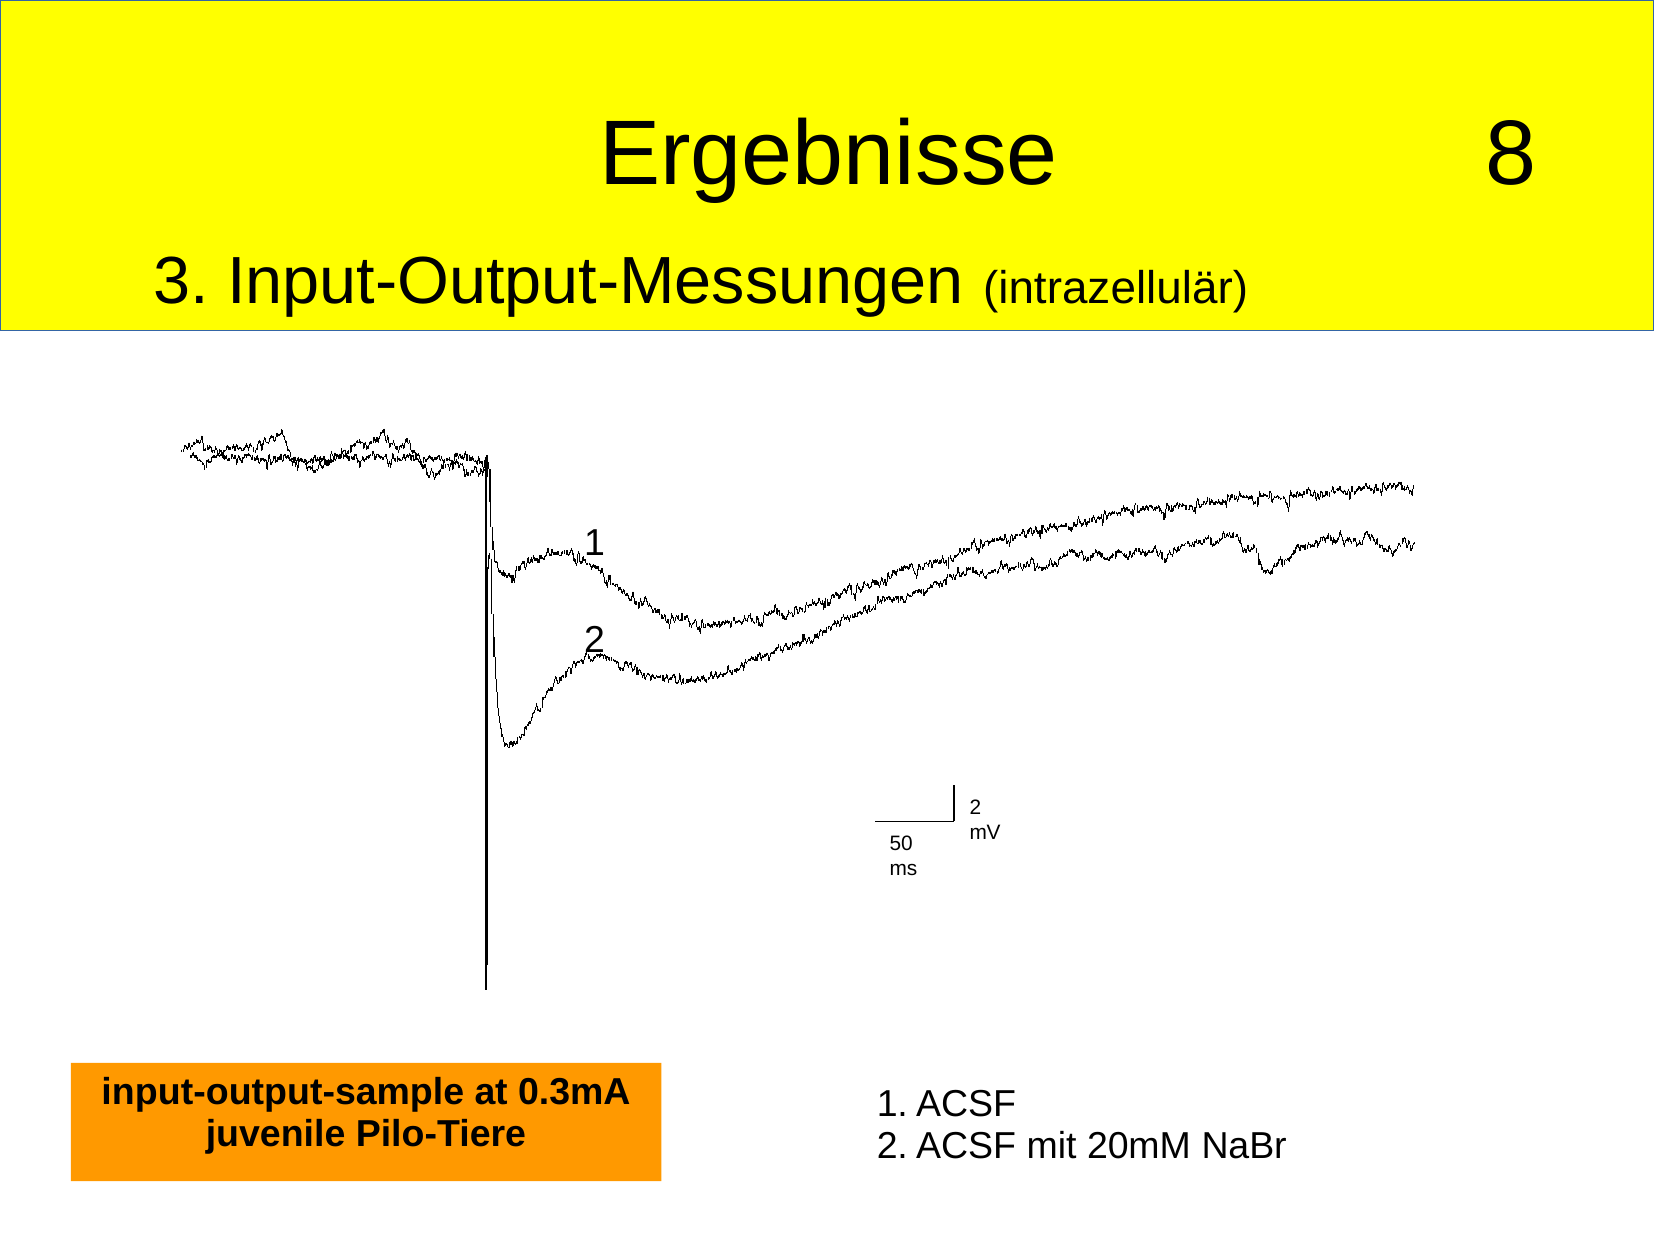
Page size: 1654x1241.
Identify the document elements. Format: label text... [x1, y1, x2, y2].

text_box 1. ACSF 2. ACSF mit 20mM NaBr [862, 1074, 1406, 1174]
list 3. Input-Output-Messungen (intrazellulär) [82, 242, 1571, 343]
text_box [0, 0, 1654, 331]
text_box 2 [569, 607, 622, 668]
text_box input-output-sample at 0.3mA juvenile Pilo-Tiere [70, 1062, 662, 1182]
text_box 2 mV [954, 786, 1031, 852]
title Ergebnisse <Foliennummer> [82, 49, 1571, 242]
text_box 1 [569, 510, 622, 571]
text_box 50 ms [874, 822, 959, 888]
